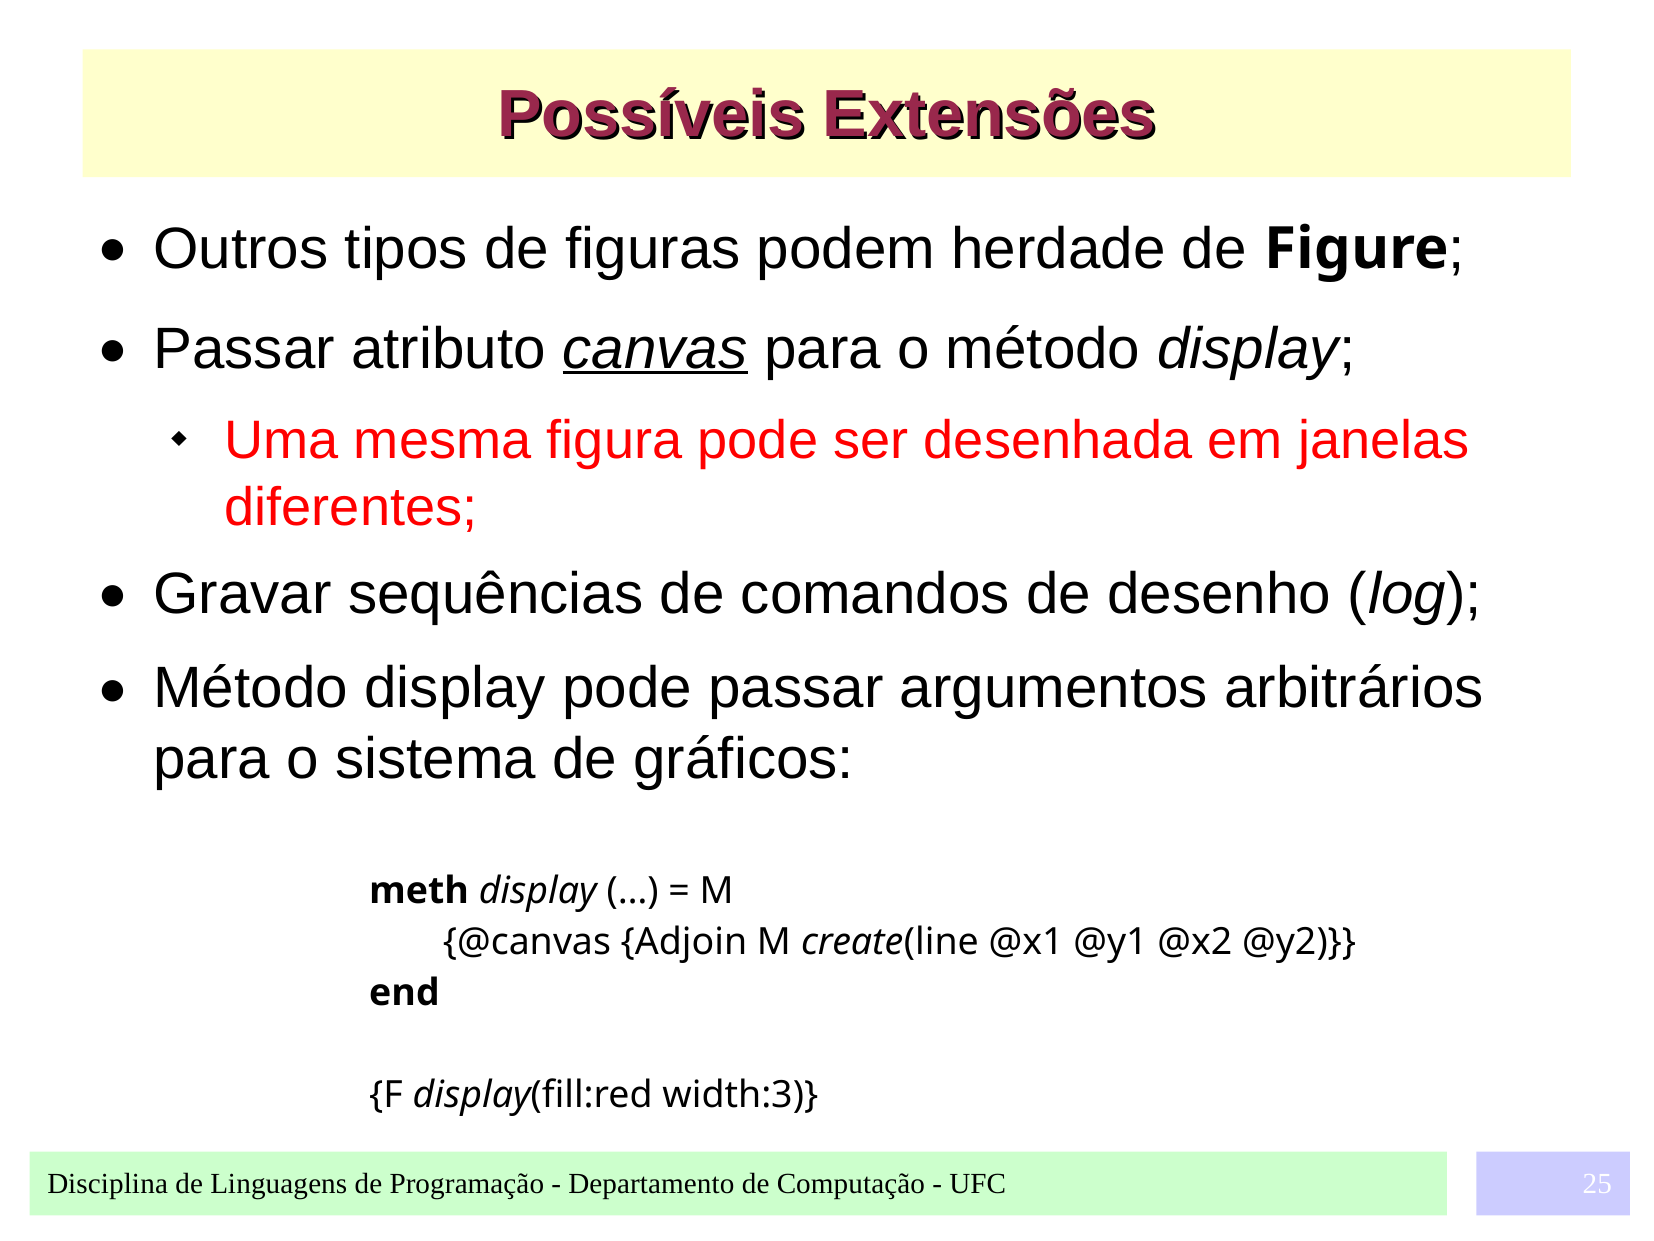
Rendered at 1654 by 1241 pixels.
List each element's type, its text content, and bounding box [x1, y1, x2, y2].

text_box meth display (…) = M {@canvas {Adjoin M create(line @x1 @y1 @x2 @y2)}} end {F display(fill:red width:3)} [354, 856, 1418, 1100]
list Outros tipos de figuras podem herdade de Figure; Passar atributo canvas para o método display; Uma mesma figura pode ser desenhada em janelas diferentes; Gravar sequências de comandos de desenho (log); Método display pode passar argumentos arbitrários para o sistema de gráficos: [82, 206, 1571, 1137]
title Possíveis Extensões [82, 49, 1571, 178]
